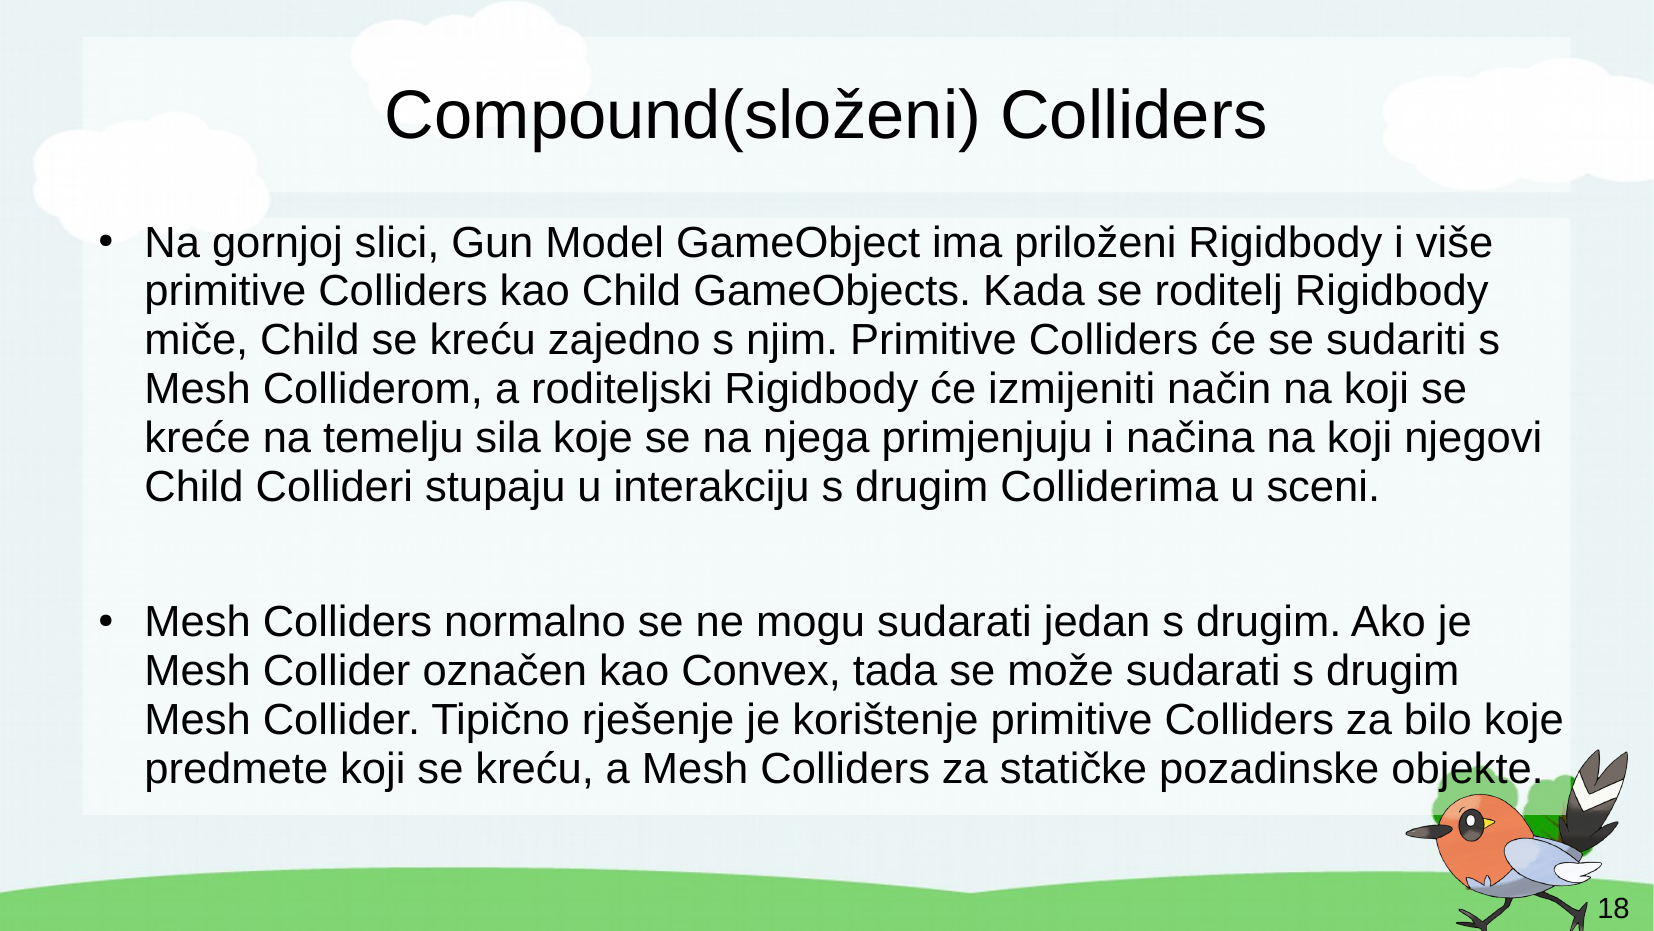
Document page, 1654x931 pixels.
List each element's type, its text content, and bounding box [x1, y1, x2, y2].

title Compound(složeni) Colliders [82, 36, 1571, 193]
list Na gornjoj slici, Gun Model GameObject ima priloženi Rigidbody i više primitive Colliders kao Child GameObjects. Kada se roditelj Rigidbody miče, Child se kreću zajedno s njim. Primitive Colliders će se sudariti s Mesh Colliderom, a roditeljski Rigidbody će izmijeniti način na koji se kreće na temelju sila koje se na njega primjenjuju i načina na koji njegovi Child Collideri stupaju u interakciju s drugim Colliderima u sceni. Mesh Colliders normalno se ne mogu sudarati jedan s drugim. Ako je Mesh Collider označen kao Convex, tada se može sudarati s drugim Mesh Collider. Tipično rješenje je korištenje primitive Colliders za bilo koje predmete koji se kreću, a Mesh Colliders za statičke pozadinske objekte. [82, 217, 1571, 815]
picture [0, 0, 1654, 931]
